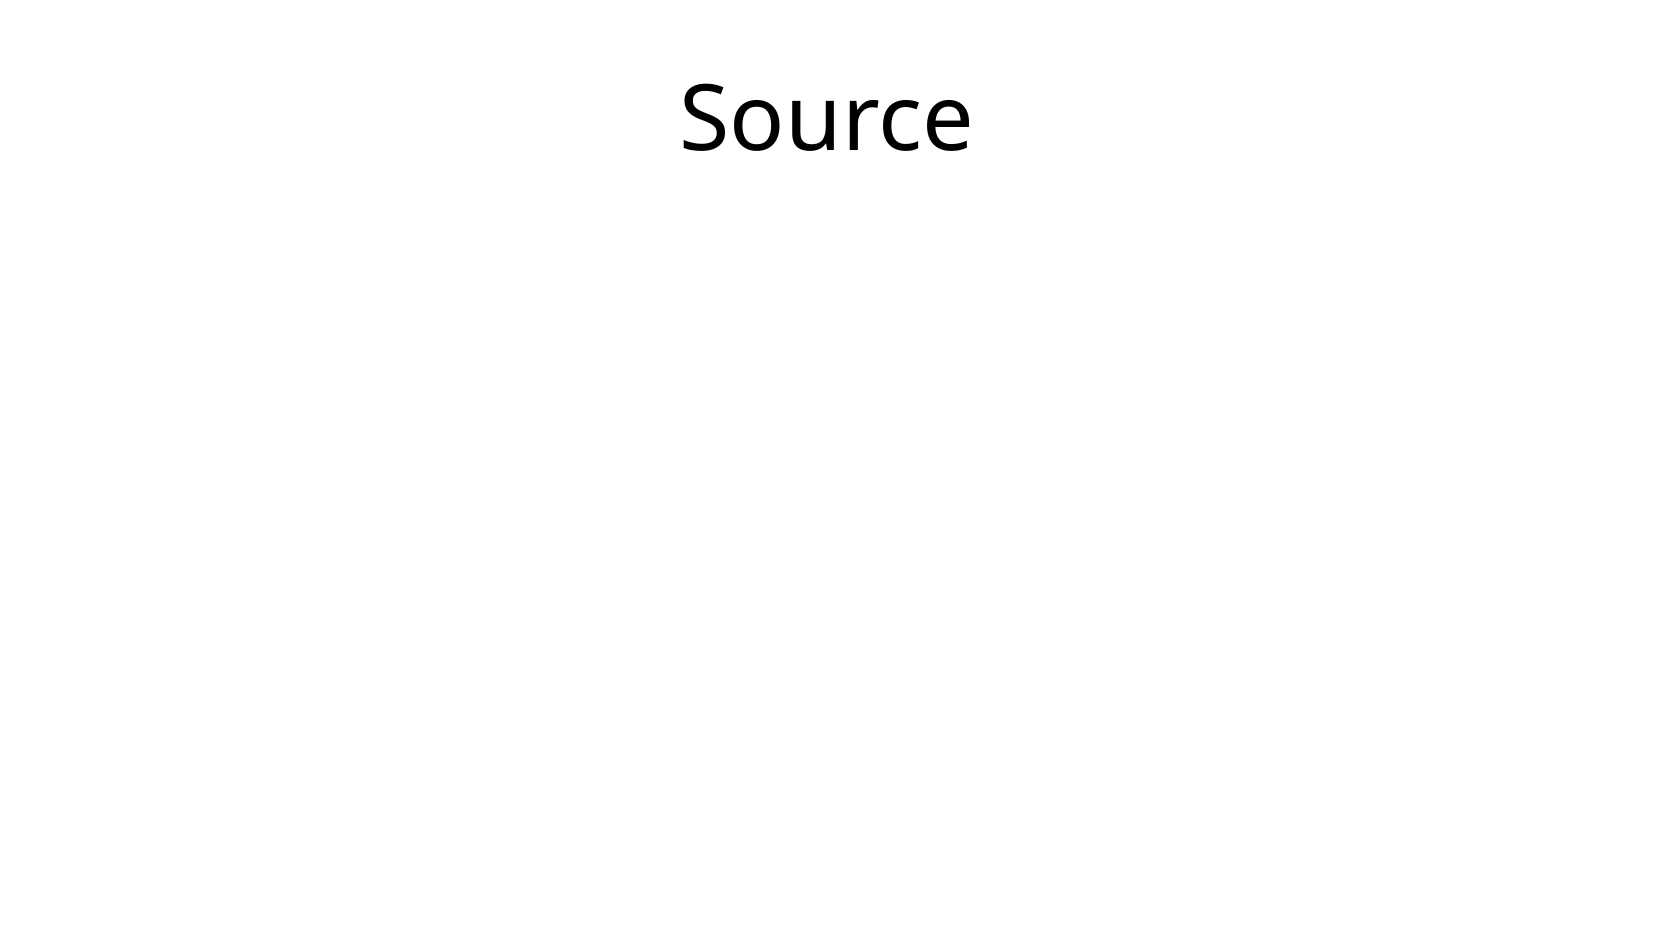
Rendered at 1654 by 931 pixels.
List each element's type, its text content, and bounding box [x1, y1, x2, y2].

title Source [82, 37, 1571, 193]
